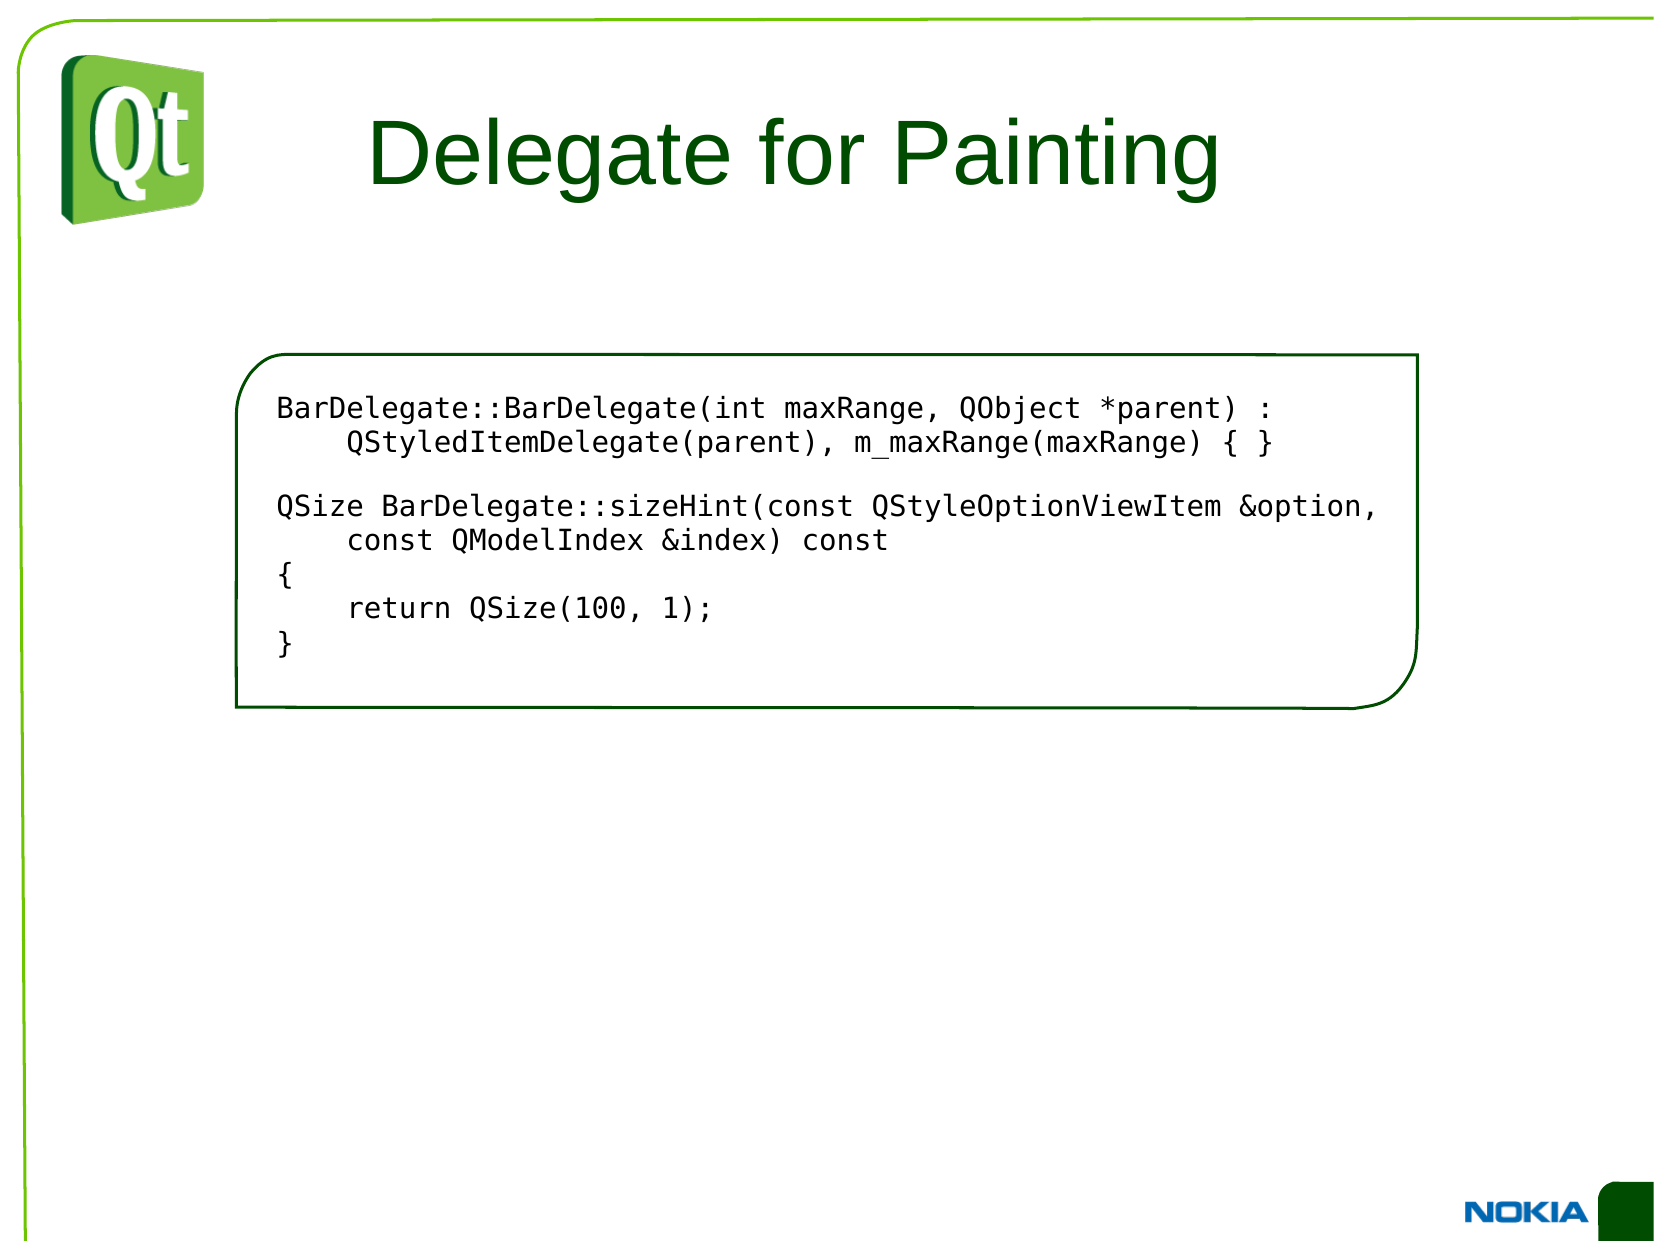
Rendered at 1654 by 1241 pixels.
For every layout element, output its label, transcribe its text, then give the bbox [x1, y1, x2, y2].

picture [61, 55, 204, 225]
text_box BarDelegate::BarDelegate(int maxRange, QObject *parent) : QStyledItemDelegate(parent), m_maxRange(maxRange) { } QSize BarDelegate::sizeHint(const QStyleOptionViewItem &option, const QModelIndex &index) const { return QSize(100, 1); } [1409, 383, 1447, 680]
picture [1465, 1201, 1589, 1223]
title Delegate for Painting [257, 49, 1333, 257]
text_box BarDelegate::BarDelegate(int maxRange, QObject *parent) : QStyledItemDelegate(parent), m_maxRange(maxRange) { } QSize BarDelegate::sizeHint(const QStyleOptionViewItem &option, const QModelIndex &index) const { return QSize(100, 1); } [261, 383, 1415, 680]
